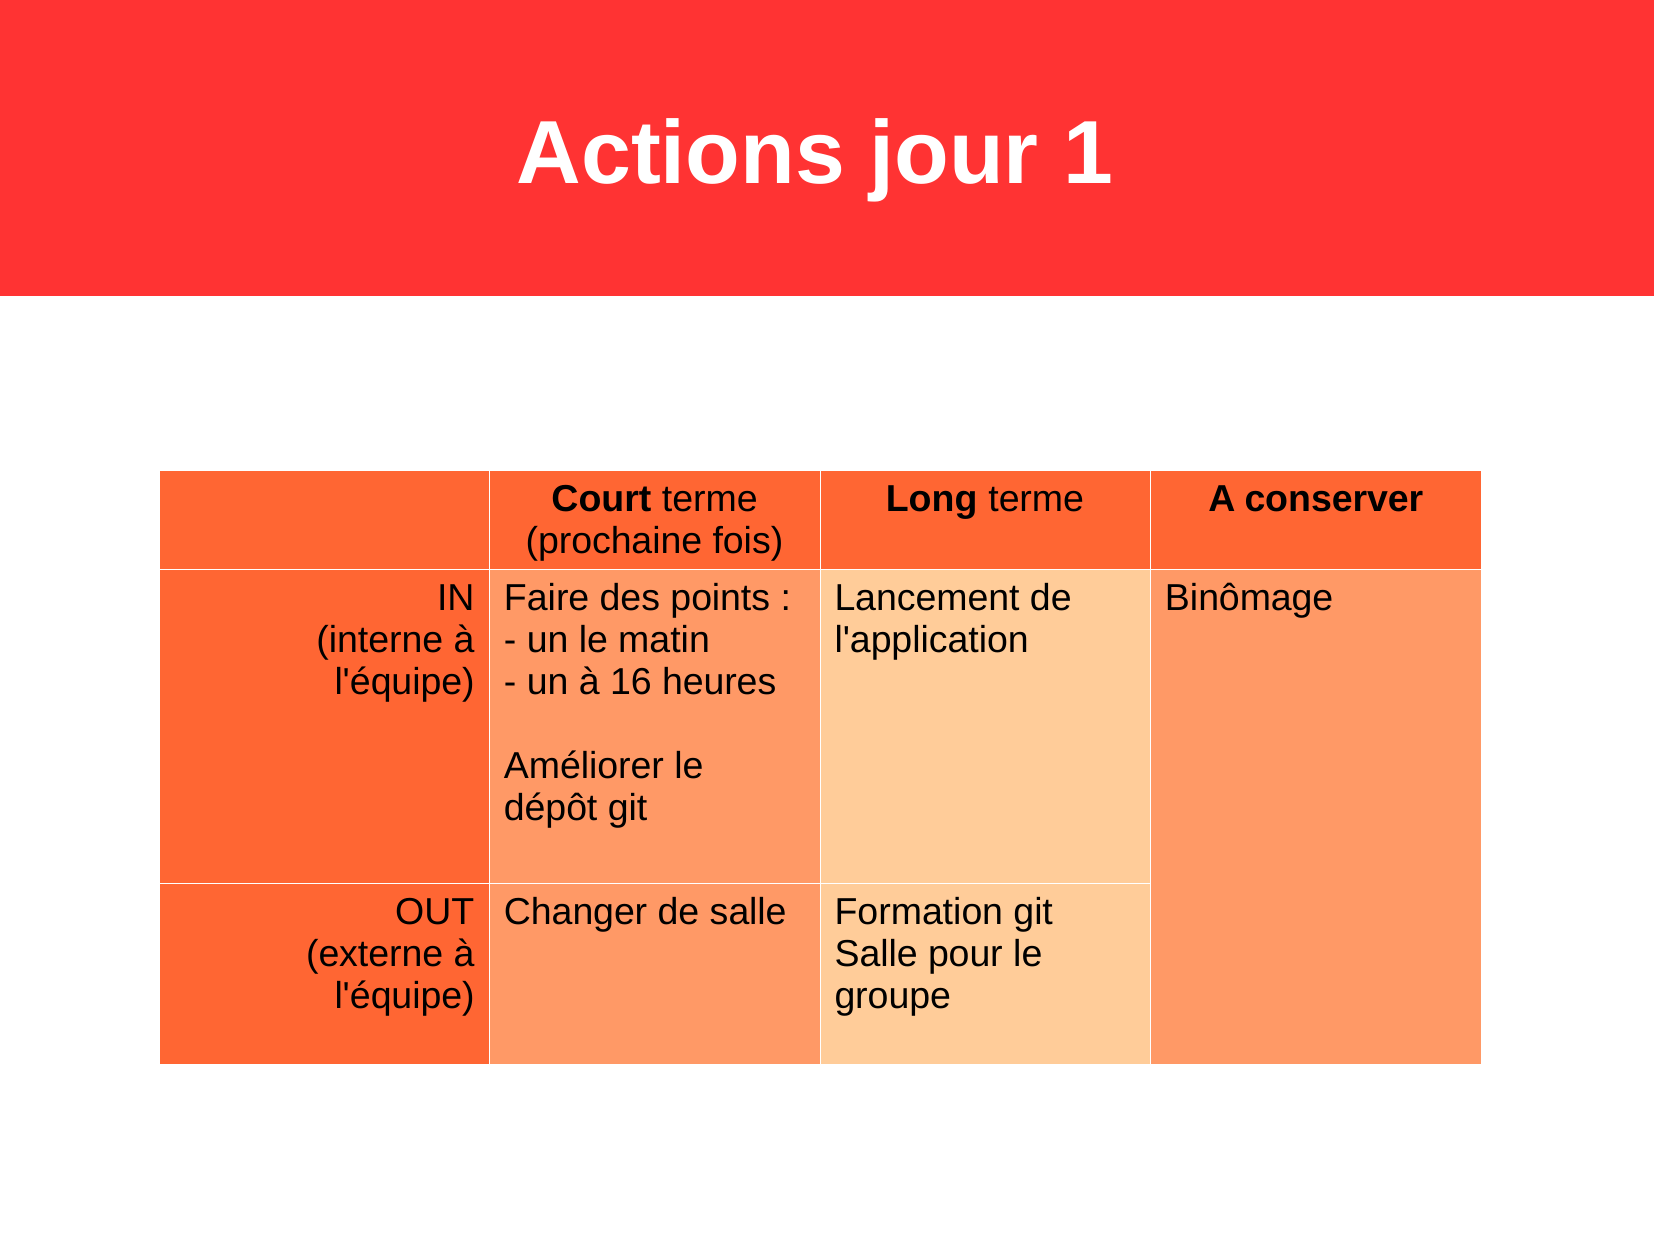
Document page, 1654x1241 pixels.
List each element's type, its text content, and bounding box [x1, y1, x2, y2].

table_header [160, 471, 489, 569]
text_box [0, 0, 1654, 296]
table_cell Changer de salle [490, 884, 820, 1064]
table_cell IN (interne à l'équipe) [160, 570, 489, 883]
table_cell Formation git Salle pour le groupe [821, 884, 1150, 1064]
table_cell Binômage [1151, 570, 1481, 1064]
table_header Court terme (prochaine fois) [490, 471, 820, 569]
table_header A conserver [1151, 471, 1481, 569]
table_cell Faire des points : - un le matin - un à 16 heures Améliorer le dépôt git [490, 570, 820, 883]
table_header Long terme [821, 471, 1150, 569]
table_cell Lancement de l'application [821, 570, 1150, 883]
table_cell OUT (externe à l'équipe) [160, 884, 489, 1064]
title Actions jour 1 [11, 49, 1619, 257]
